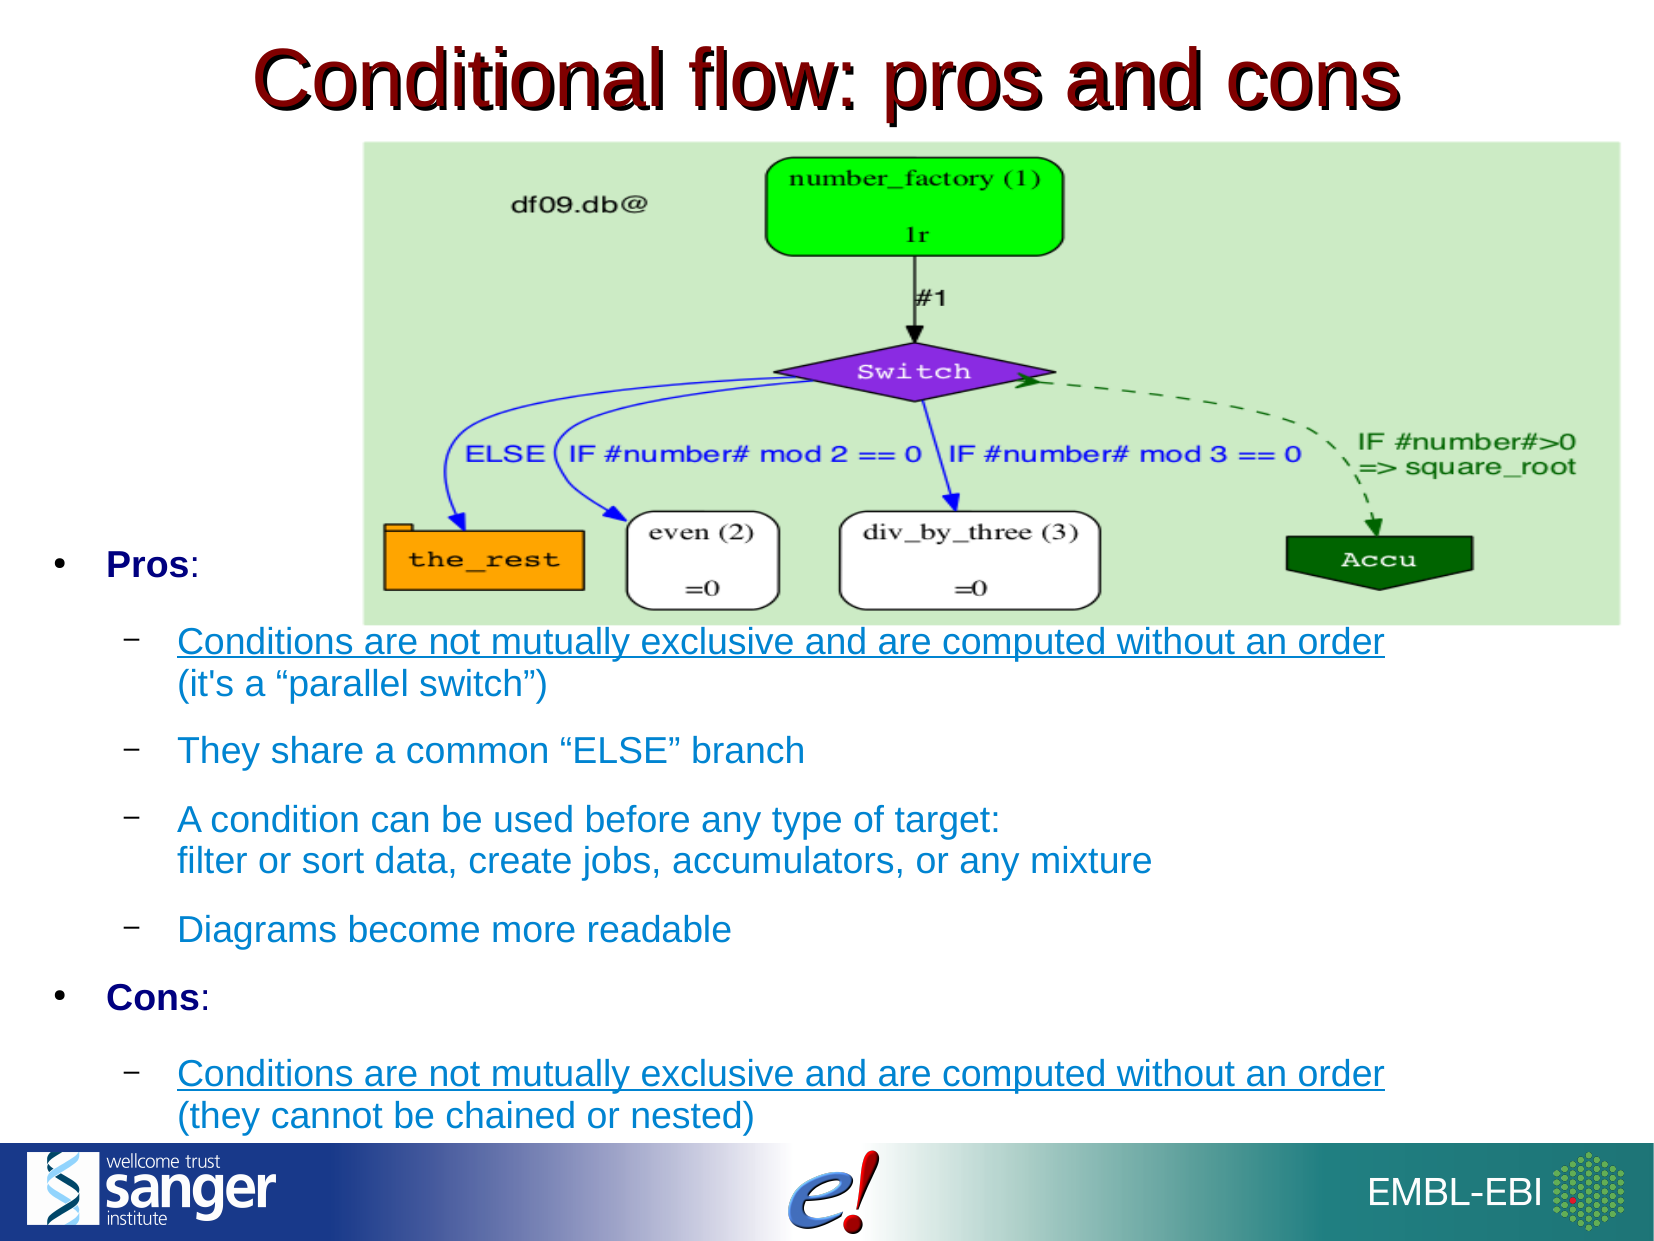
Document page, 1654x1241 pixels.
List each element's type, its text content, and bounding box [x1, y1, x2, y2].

title Conditional flow: pros and cons [82, 31, 1571, 239]
picture [0, 1143, 1654, 1241]
list Pros: Conditions are not mutually exclusive and are computed without an order (it's a “parallel switch”) They share a common “ELSE” branch A condition can be used before any type of target: filter or sort data, create jobs, accumulators, or any mixture Diagrams become more readable Cons: Conditions are not mutually exclusive and are computed without an order (they cannot be chained or nested) [35, 543, 1654, 1099]
picture [330, 118, 1654, 543]
